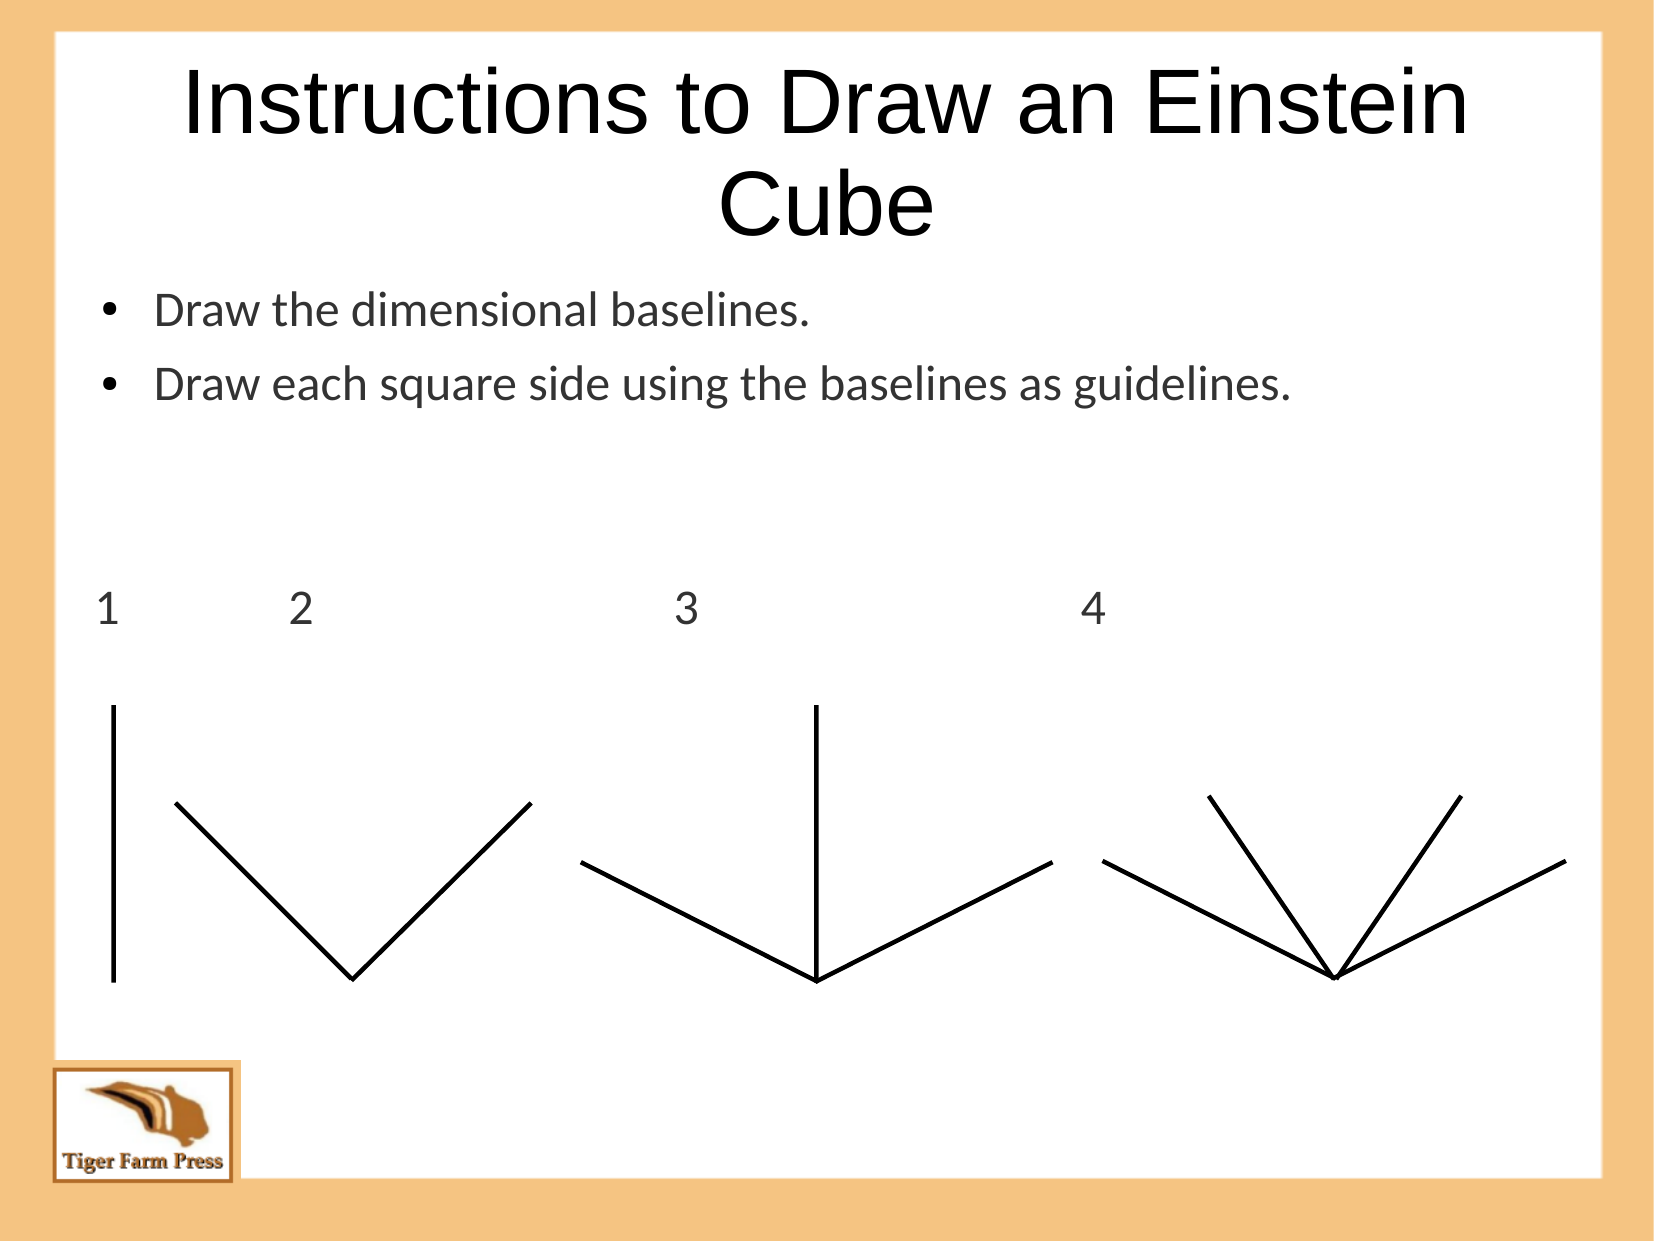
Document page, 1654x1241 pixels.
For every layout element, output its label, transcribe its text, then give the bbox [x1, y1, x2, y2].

list Draw the dimensional baselines. Draw each square side using the baselines as guidelines. 1 2 3 4 [83, 290, 1572, 1109]
title Instructions to Draw an Einstein Cube [82, 49, 1571, 257]
picture [0, 0, 1654, 1241]
